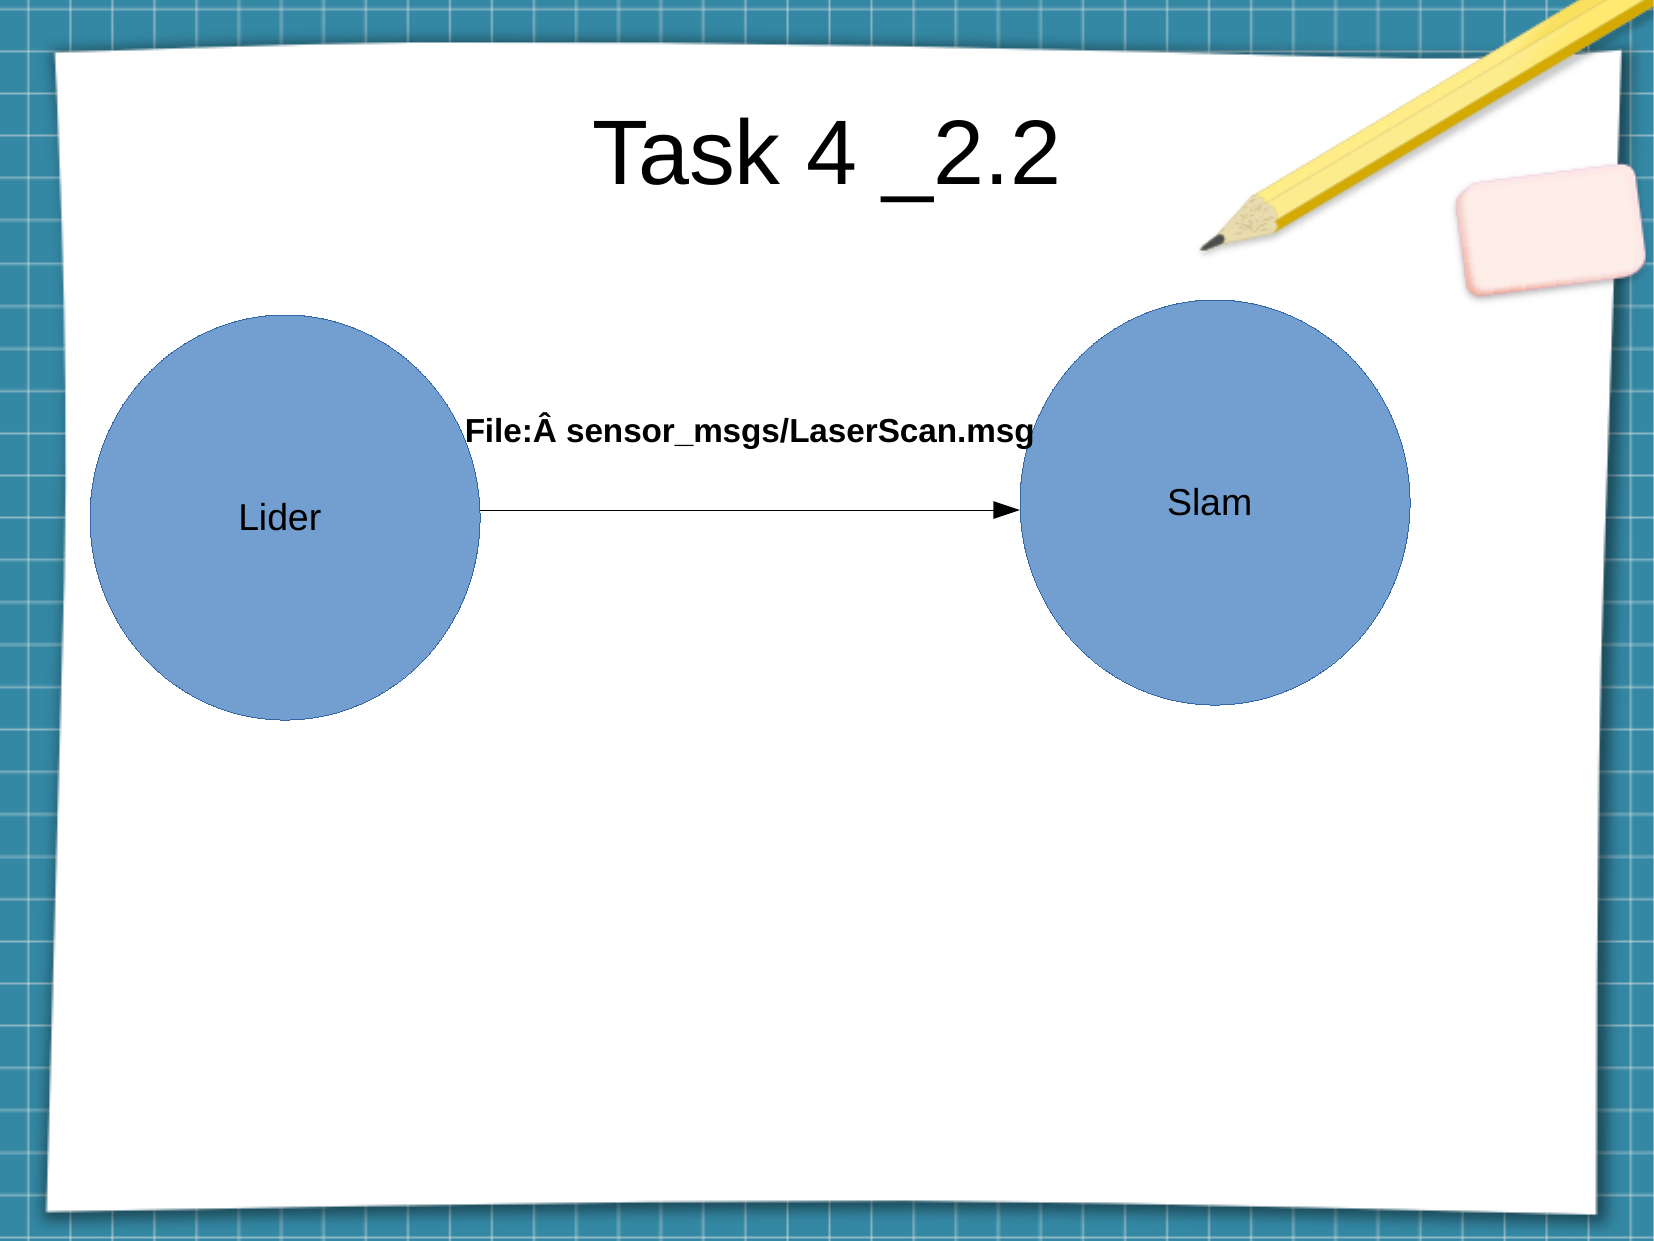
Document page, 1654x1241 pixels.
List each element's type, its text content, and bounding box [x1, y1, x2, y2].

text_box File:Â sensor_msgs/LaserScan.msg [450, 405, 1051, 505]
picture [0, 0, 1654, 1241]
text_box Lider [90, 315, 481, 721]
title Task 4 _2.2 [82, 49, 1571, 257]
text_box Slam [1020, 300, 1411, 706]
